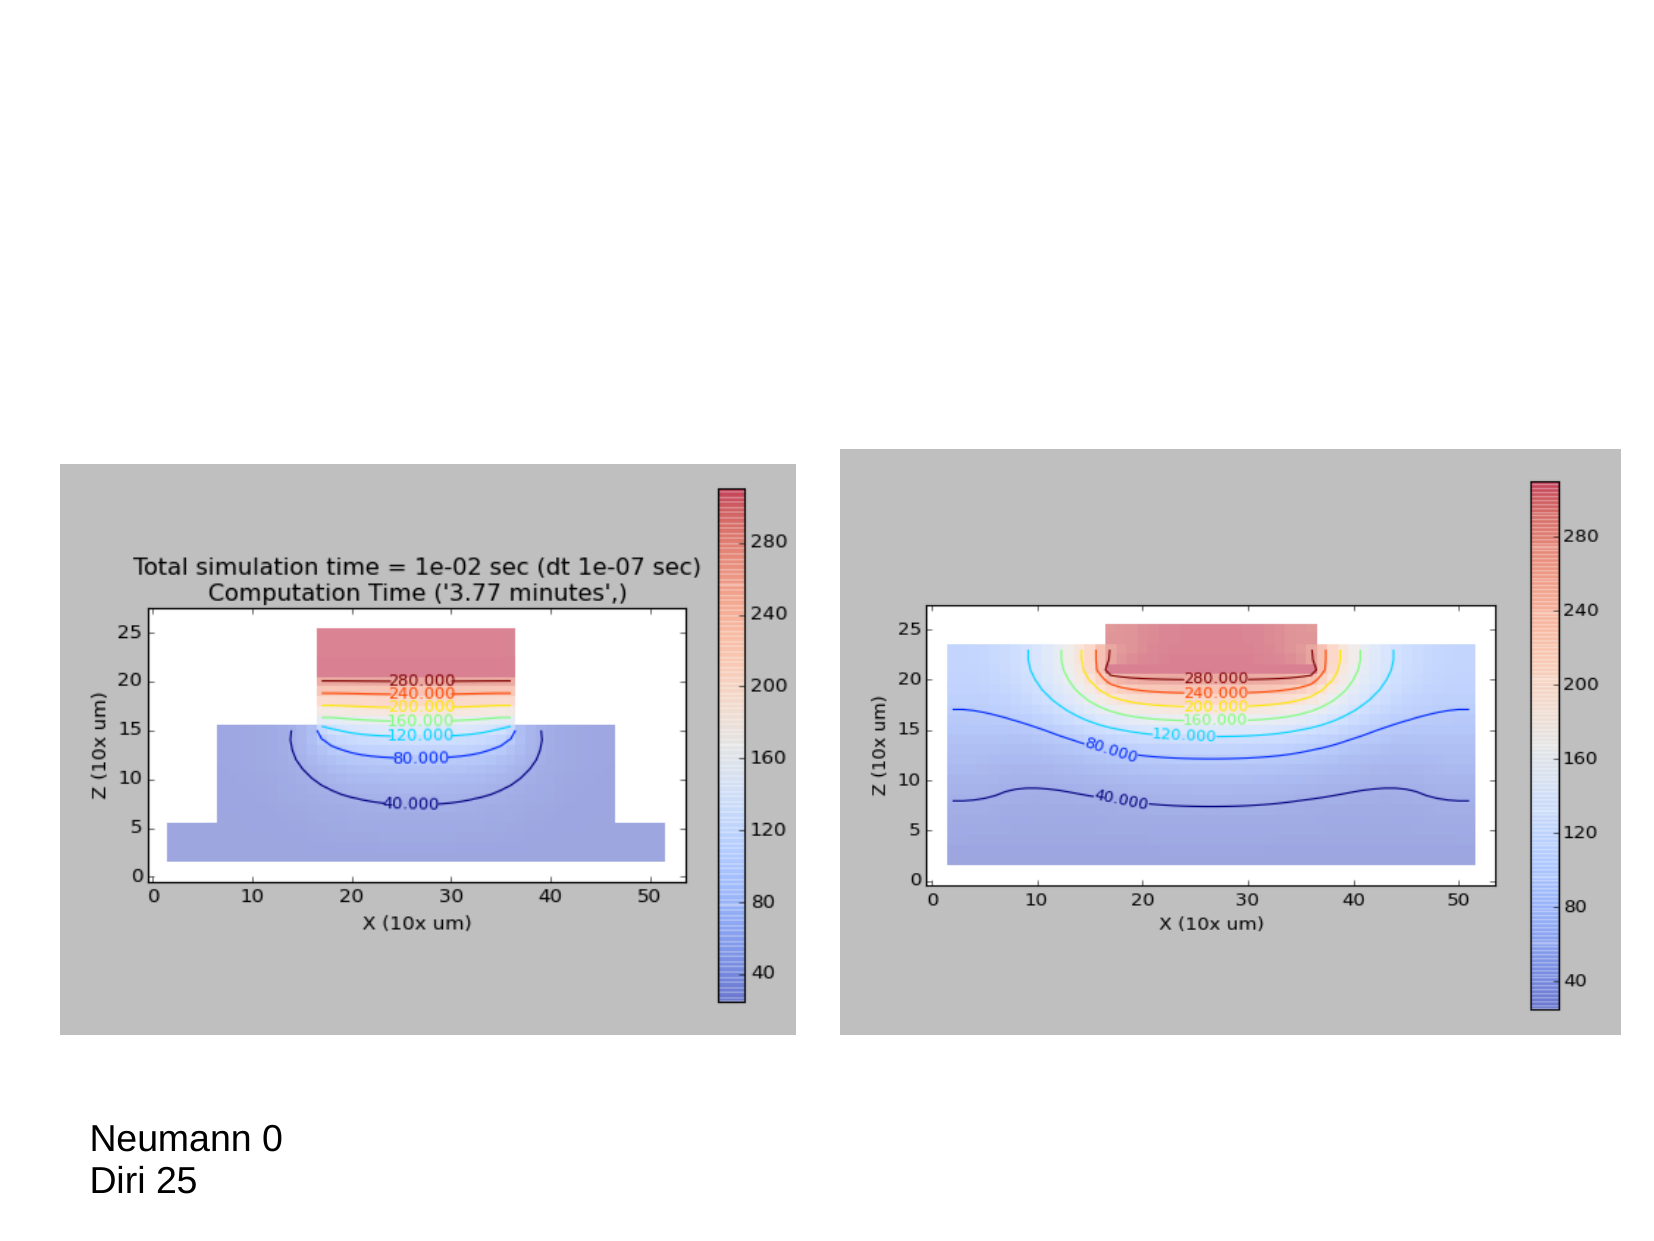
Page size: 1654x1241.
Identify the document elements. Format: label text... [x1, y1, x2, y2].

picture [840, 449, 1621, 1036]
text_box Neumann 0 Diri 25 [74, 1110, 298, 1209]
picture [60, 464, 796, 1036]
